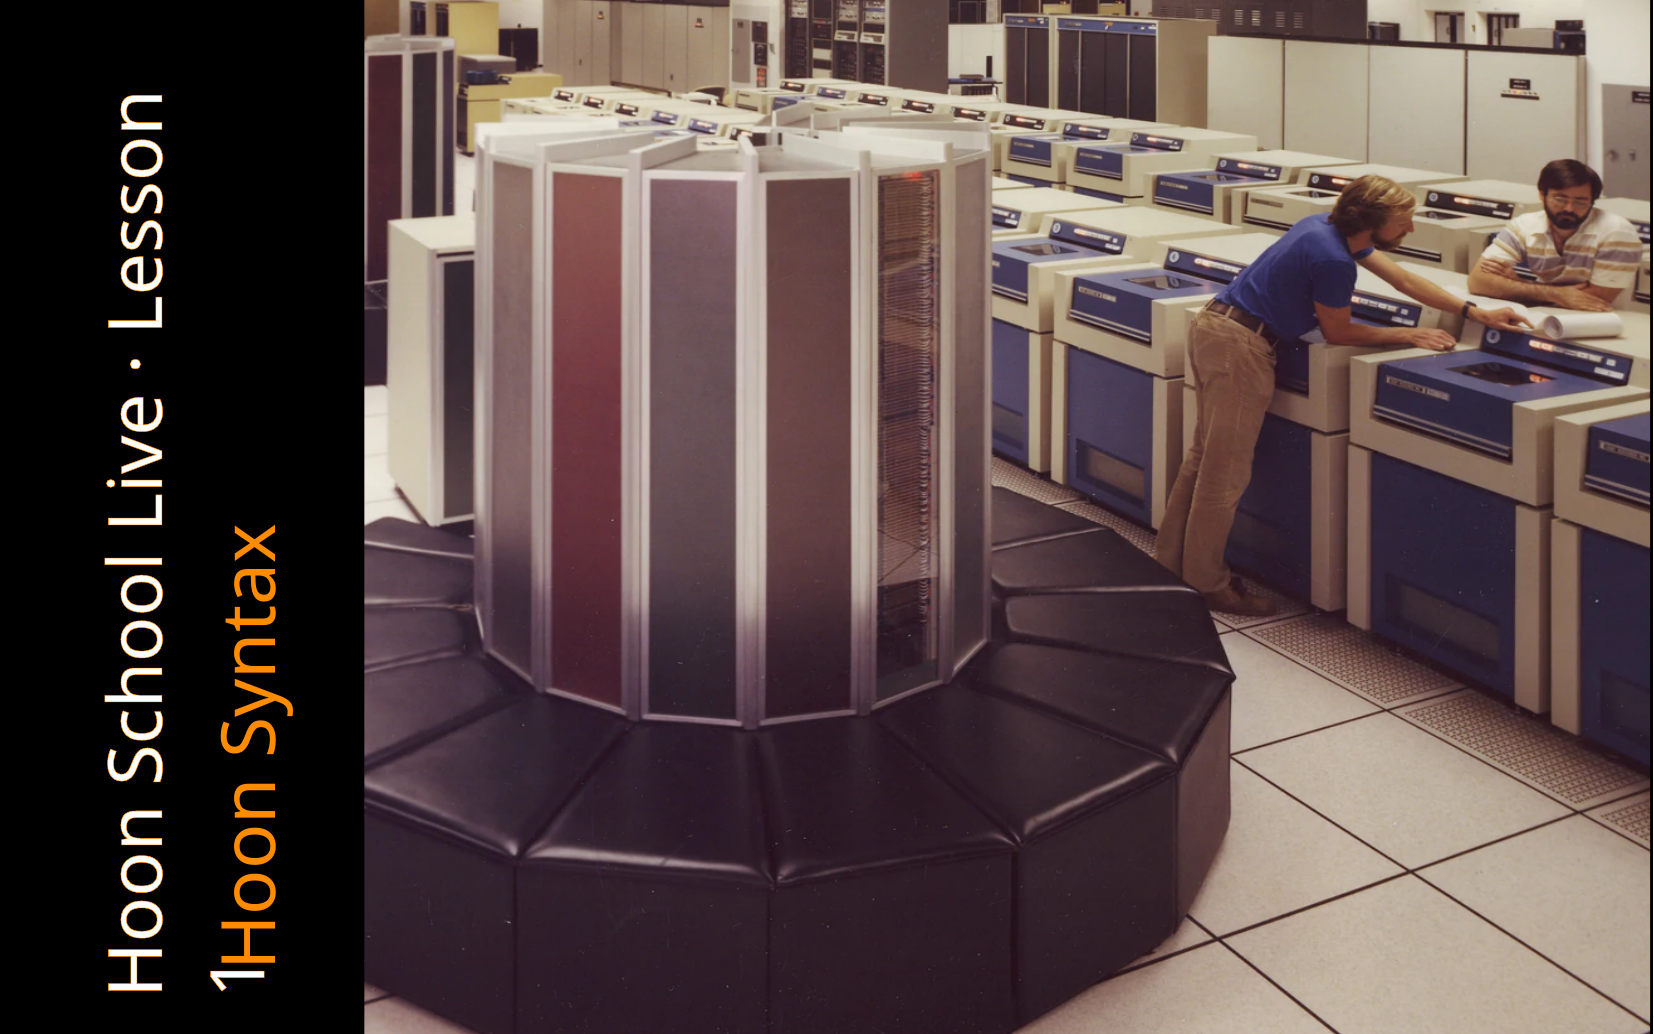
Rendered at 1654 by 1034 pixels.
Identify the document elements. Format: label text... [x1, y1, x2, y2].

text_box Hoon School Live · Lesson 1 [74, 30, 168, 1013]
picture [364, 0, 1651, 1034]
text_box Hoon Syntax [187, 75, 281, 986]
